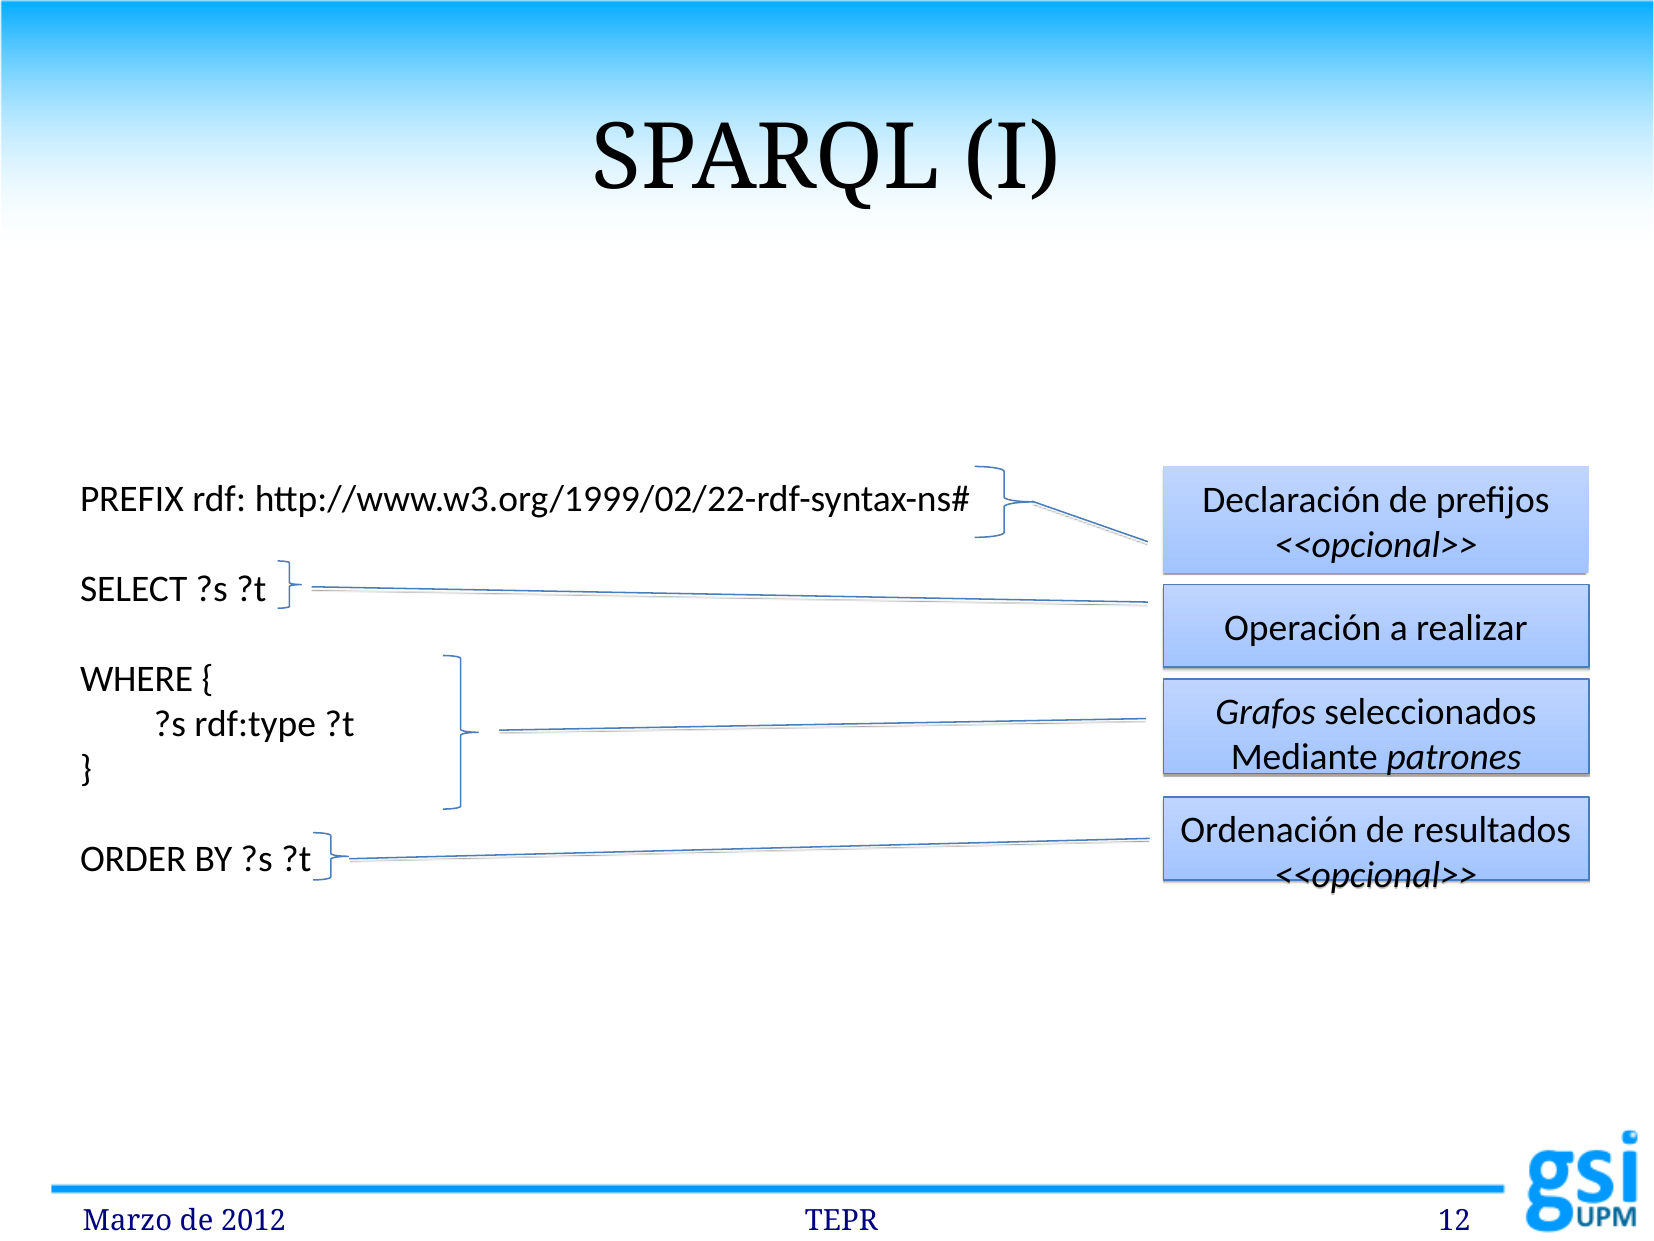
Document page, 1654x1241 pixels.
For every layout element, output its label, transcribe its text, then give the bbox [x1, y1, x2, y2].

title SPARQL (I) [82, 49, 1571, 257]
text_box Ordenación de resultados <<opcional>> [1163, 797, 1589, 880]
text_box Operación a realizar [1163, 585, 1589, 667]
picture [0, 0, 1654, 1241]
text_box Grafos seleccionados Mediante patrones [1163, 679, 1589, 774]
text_box Declaración de prefijos <<opcional>> [1163, 466, 1589, 573]
text_box PREFIX rdf: http://www.w3.org/1999/02/22-rdf-syntax-ns# SELECT ?s ?t WHERE { ?s rdf:type ?t } ORDER BY ?s ?t [64, 466, 1140, 888]
